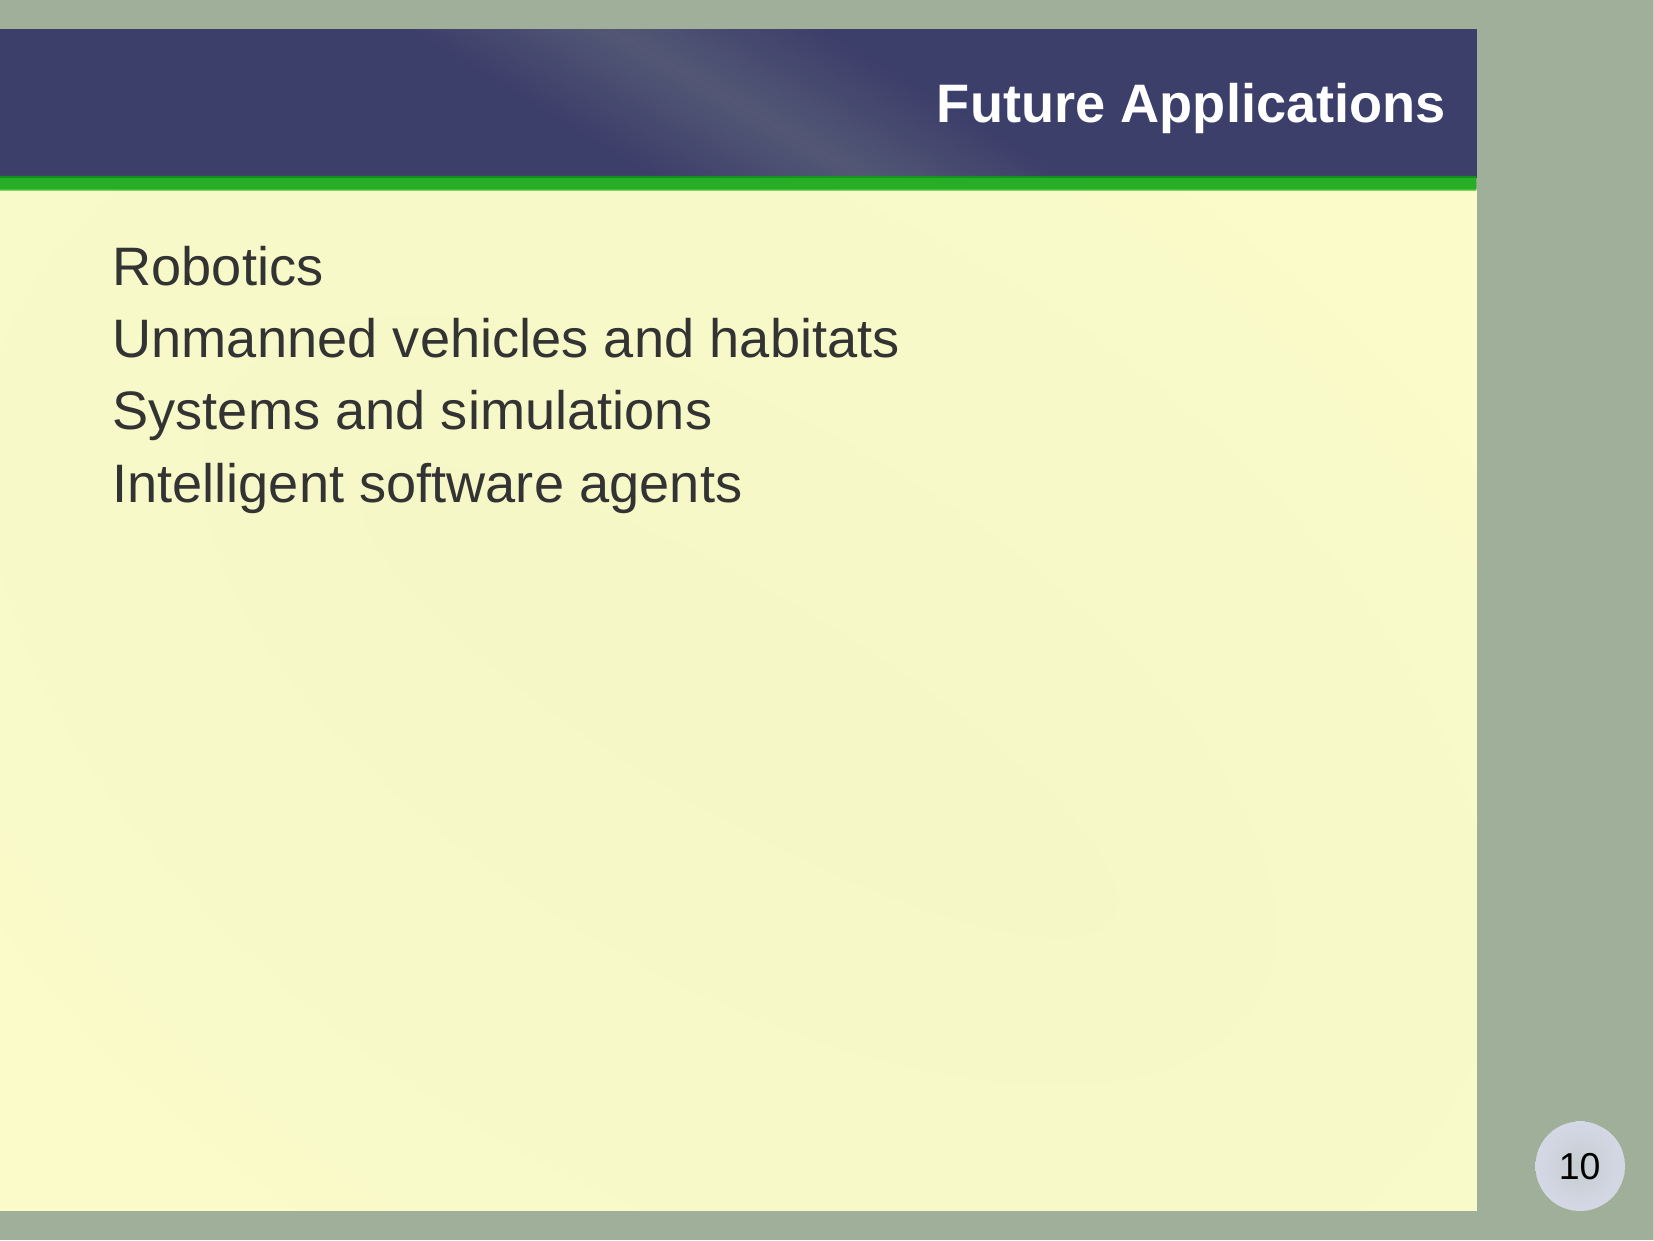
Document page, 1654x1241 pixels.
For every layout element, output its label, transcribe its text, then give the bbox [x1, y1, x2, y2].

list Robotics Unmanned vehicles and habitats Systems and simulations Intelligent software agents [59, 236, 1418, 1182]
title Future Applications [29, 59, 1447, 148]
